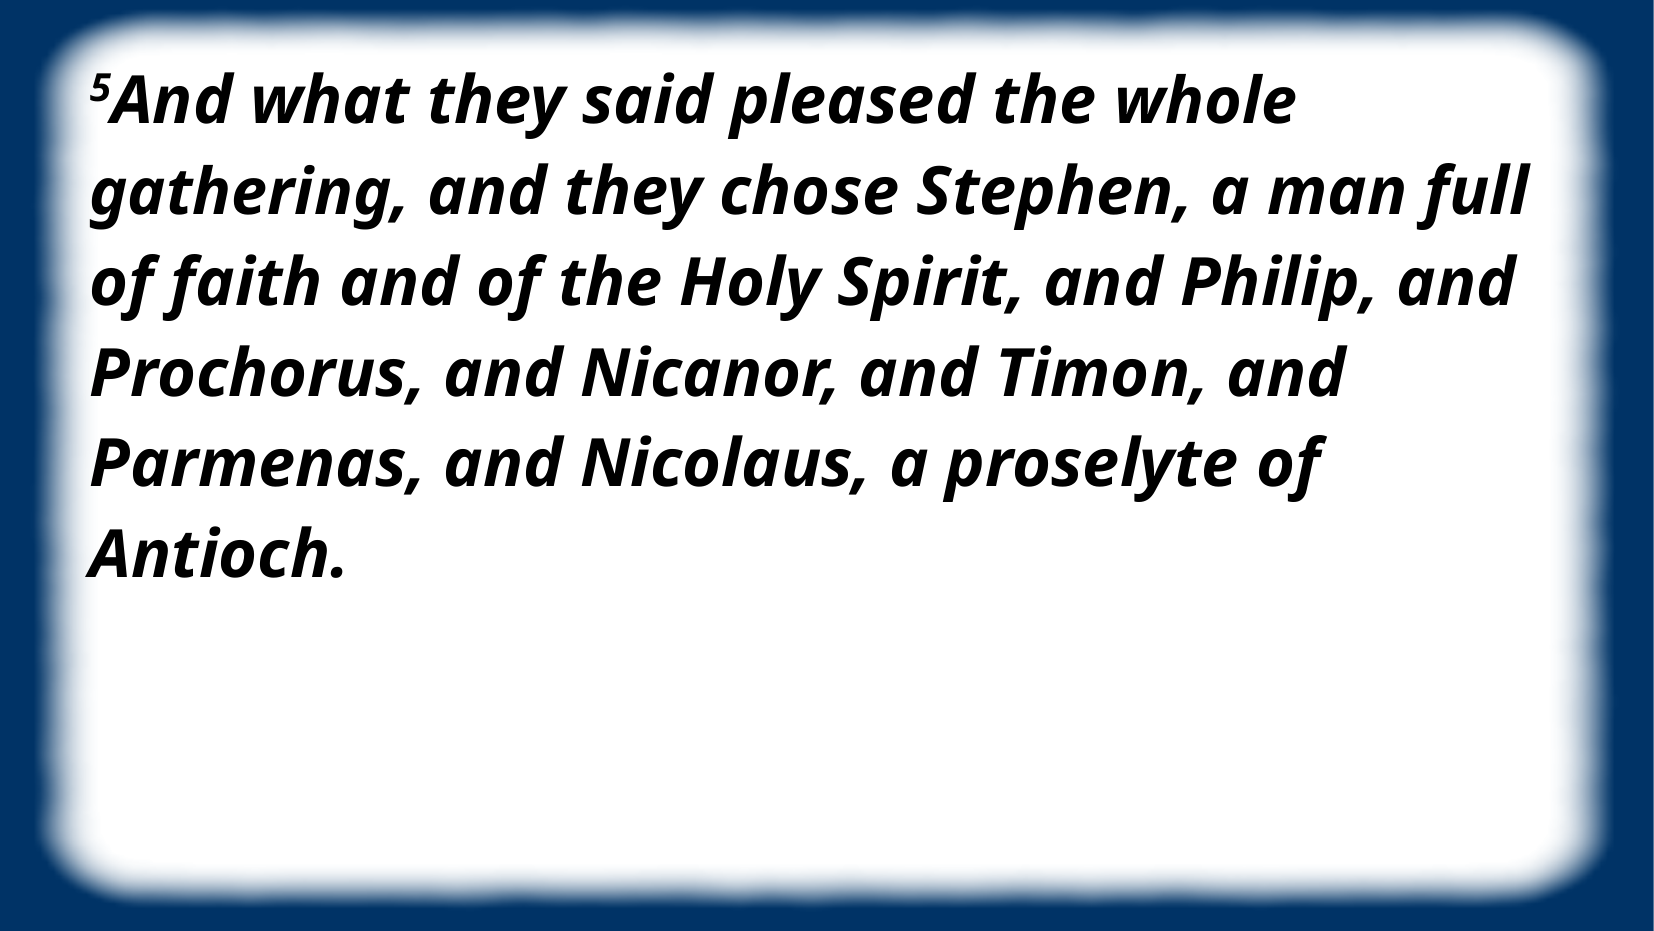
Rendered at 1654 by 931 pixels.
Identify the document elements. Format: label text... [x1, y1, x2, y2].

picture [0, 0, 1654, 931]
text_box 5And what they said pleased the whole gathering, and they chose Stephen, a man full of faith and of the Holy Spirit, and Philip, and Prochorus, and Nicanor, and Timon, and Parmenas, and Nicolaus, a proselyte of Antioch. [75, 45, 1576, 511]
